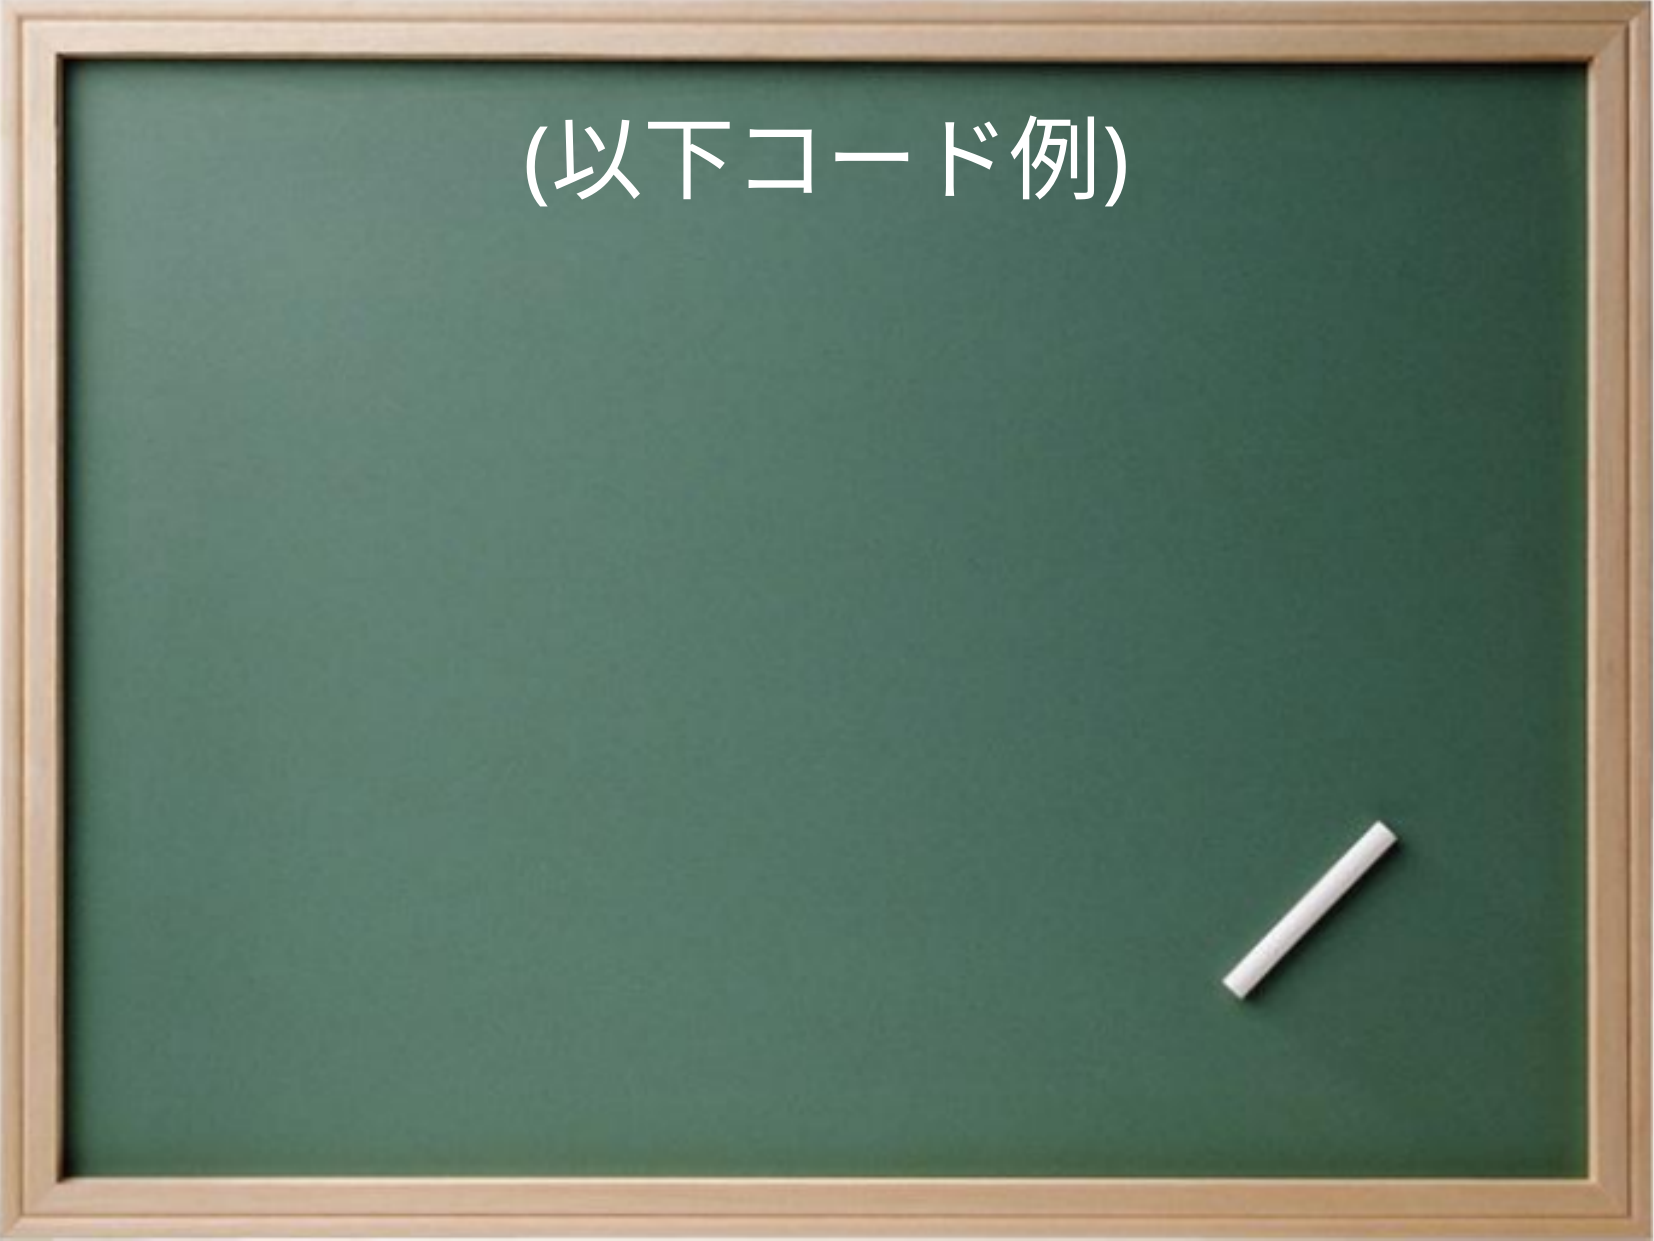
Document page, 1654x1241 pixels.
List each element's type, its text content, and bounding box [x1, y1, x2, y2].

picture [0, 0, 1654, 1241]
title (以下コード例) [82, 49, 1571, 257]
